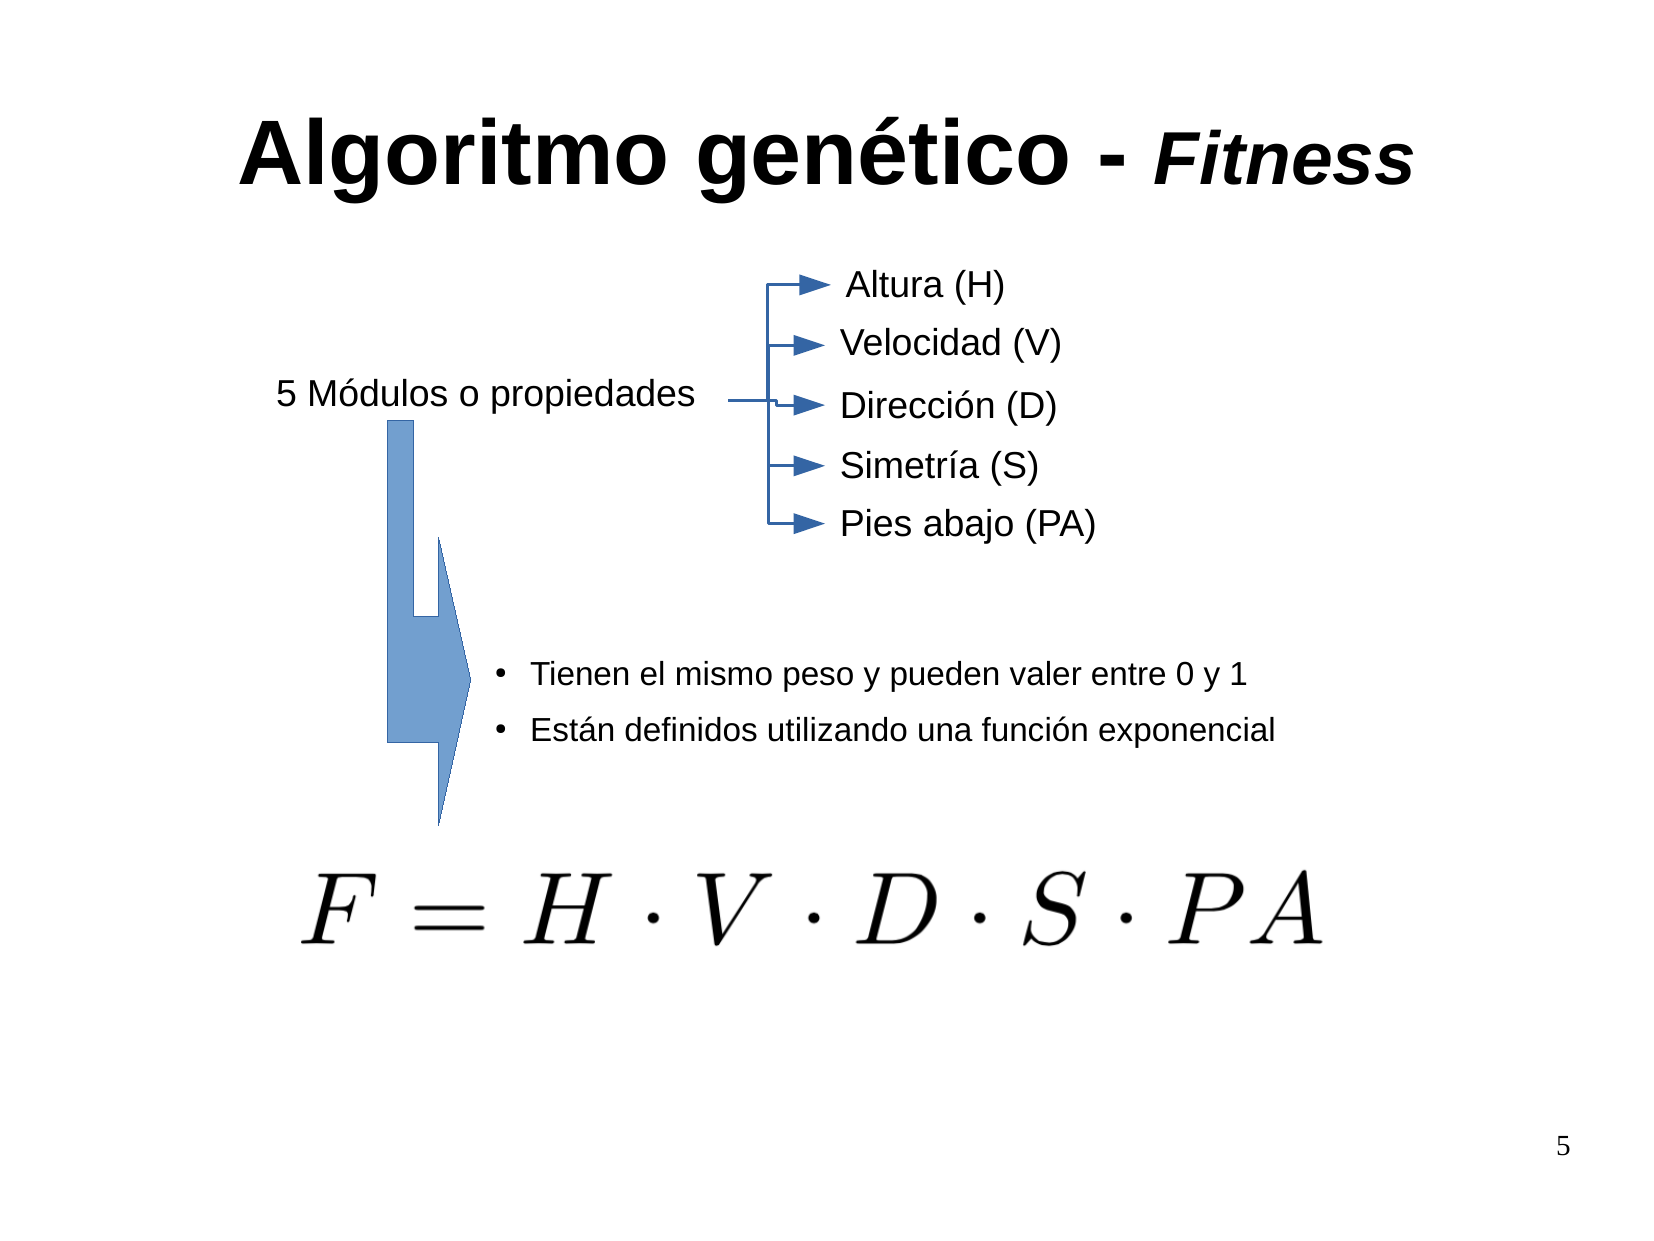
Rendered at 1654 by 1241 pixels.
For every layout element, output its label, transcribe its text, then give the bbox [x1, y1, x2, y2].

title Algoritmo genético - Fitness [82, 49, 1571, 257]
text_box Simetría (S) [825, 437, 1111, 495]
text_box Pies abajo (PA) [825, 495, 1156, 553]
text_box Velocidad (V) [825, 313, 1096, 376]
text_box [387, 420, 471, 826]
text_box 5 Módulos o propiedades [261, 364, 729, 436]
text_box Tienen el mismo peso y pueden valer entre 0 y 1 Están definidos utilizando una función exponencial [480, 630, 1441, 766]
text_box Altura (H) [830, 256, 1071, 313]
picture [285, 855, 1350, 975]
text_box Dirección (D) [825, 376, 1126, 434]
